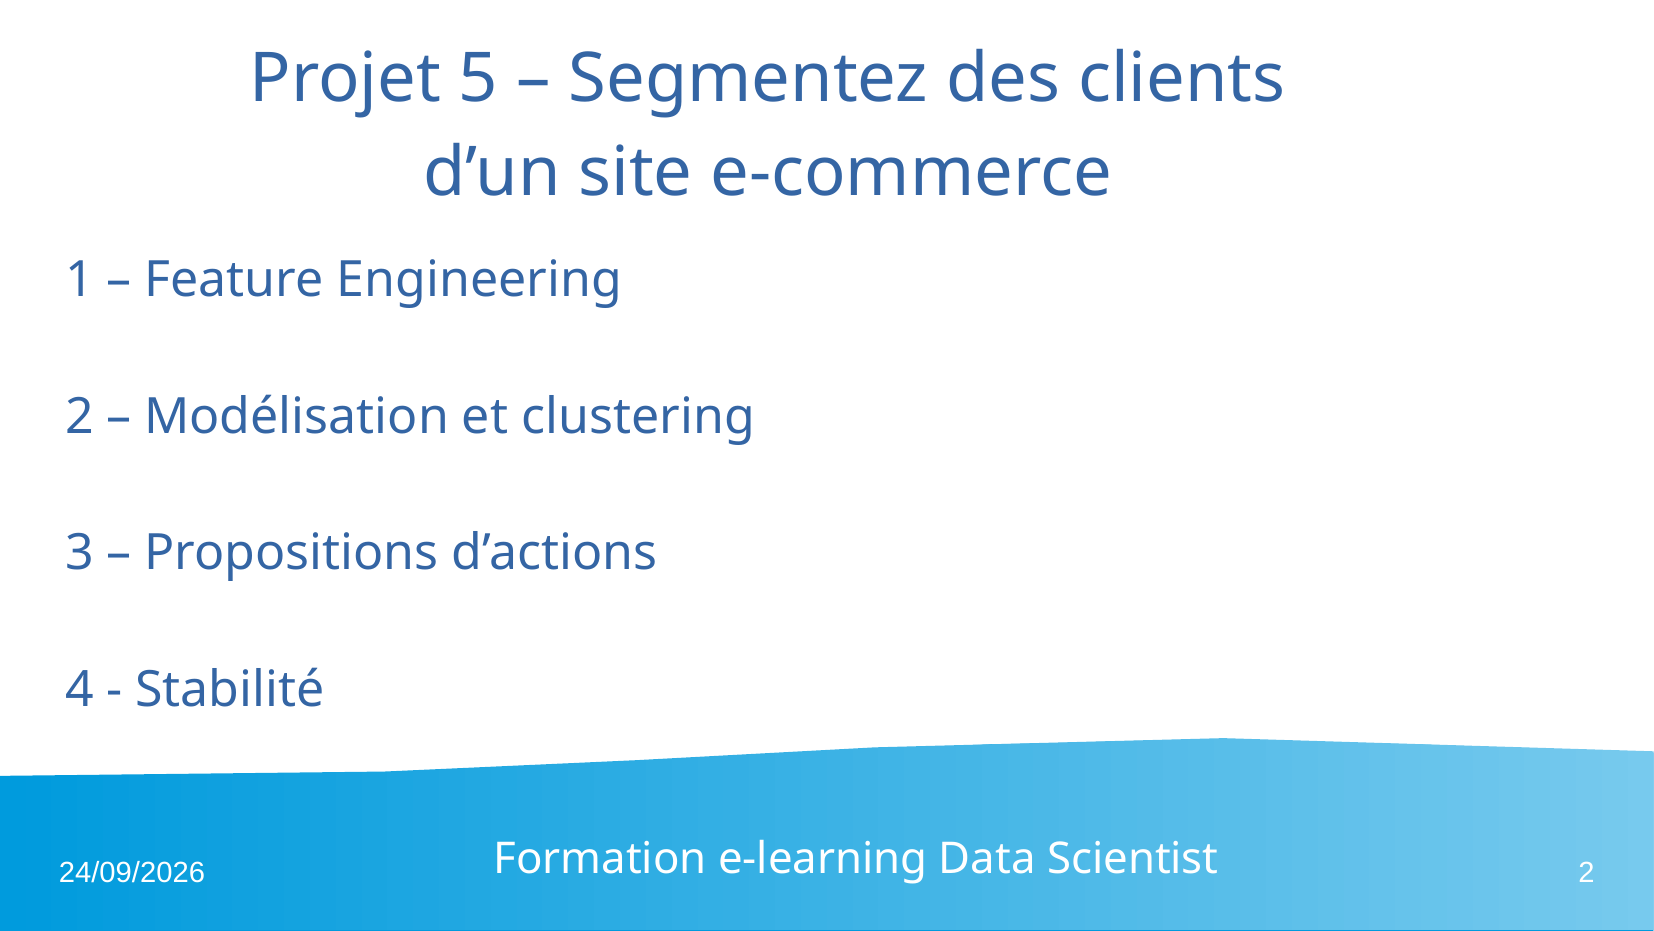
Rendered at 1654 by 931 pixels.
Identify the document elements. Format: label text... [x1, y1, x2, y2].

title Formation e-learning Data Scientist [118, 767, 1595, 931]
title Projet 5 – Segmentez des clients d’un site e-commerce [29, 29, 1506, 215]
title 1 – Feature Engineering 2 – Modélisation et clustering 3 – Propositions d’actions 4 - Stabilité [29, 243, 1506, 709]
